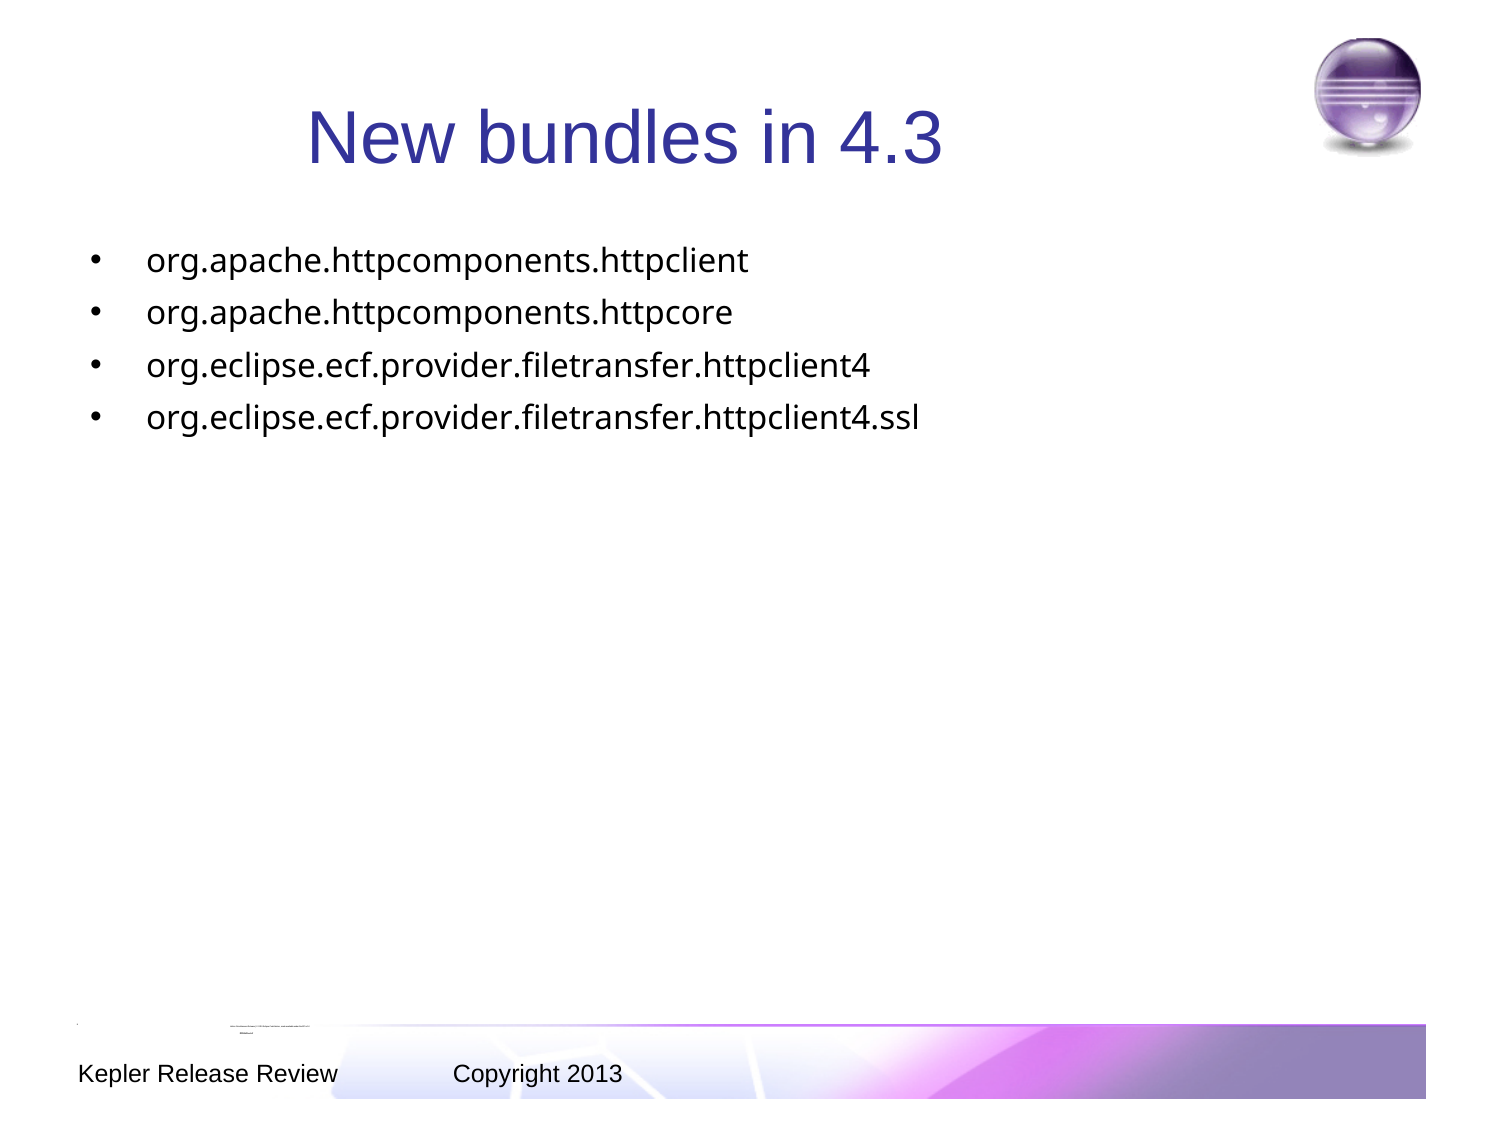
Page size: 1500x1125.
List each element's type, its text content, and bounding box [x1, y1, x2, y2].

picture [1307, 37, 1426, 157]
picture [225, 1024, 1426, 1099]
list org.apache.httpcomponents.httpclient org.apache.httpcomponents.httpcore org.eclipse.ecf.provider.filetransfer.httpclient4 org.eclipse.ecf.provider.filetransfer.httpclient4.ssl [75, 188, 1163, 577]
title New bundles in 4.3 [74, 45, 1176, 233]
